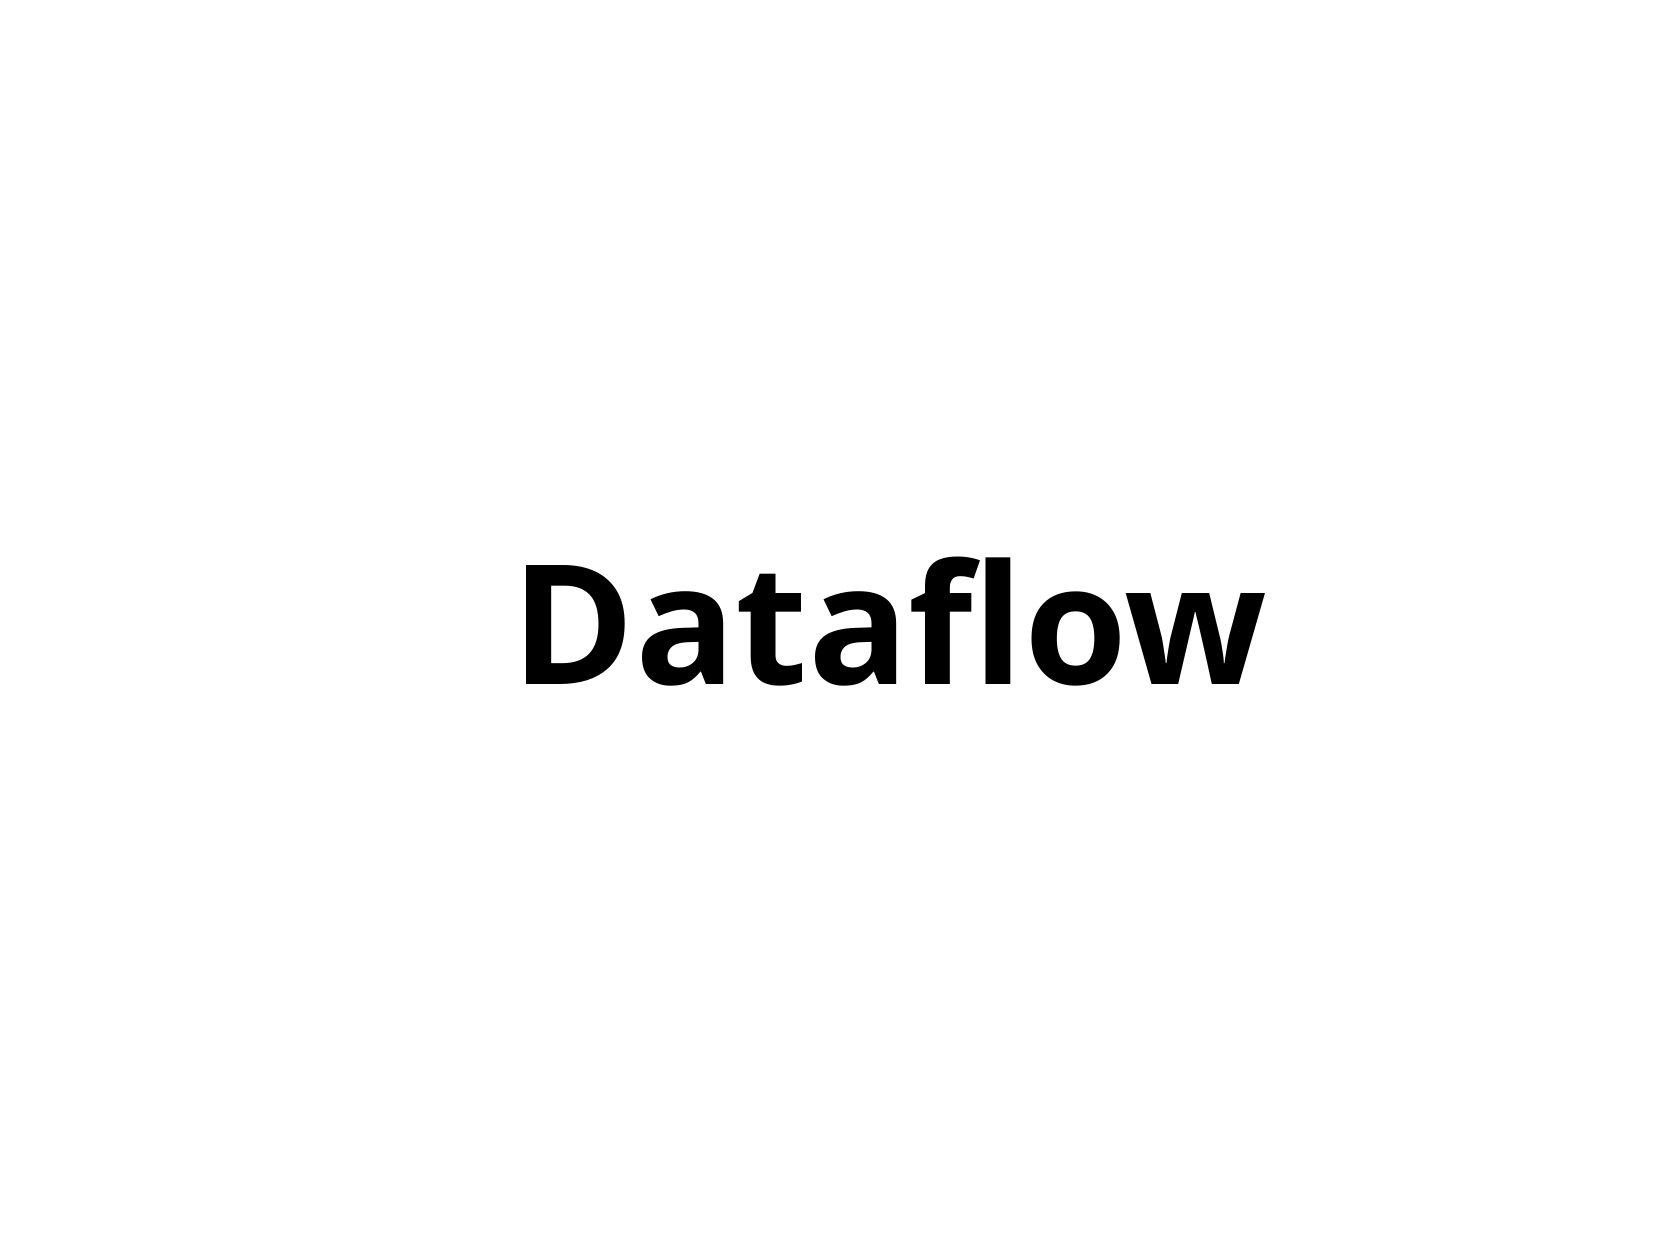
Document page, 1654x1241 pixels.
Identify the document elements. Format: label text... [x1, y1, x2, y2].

text_box Dataflow [497, 499, 1180, 742]
